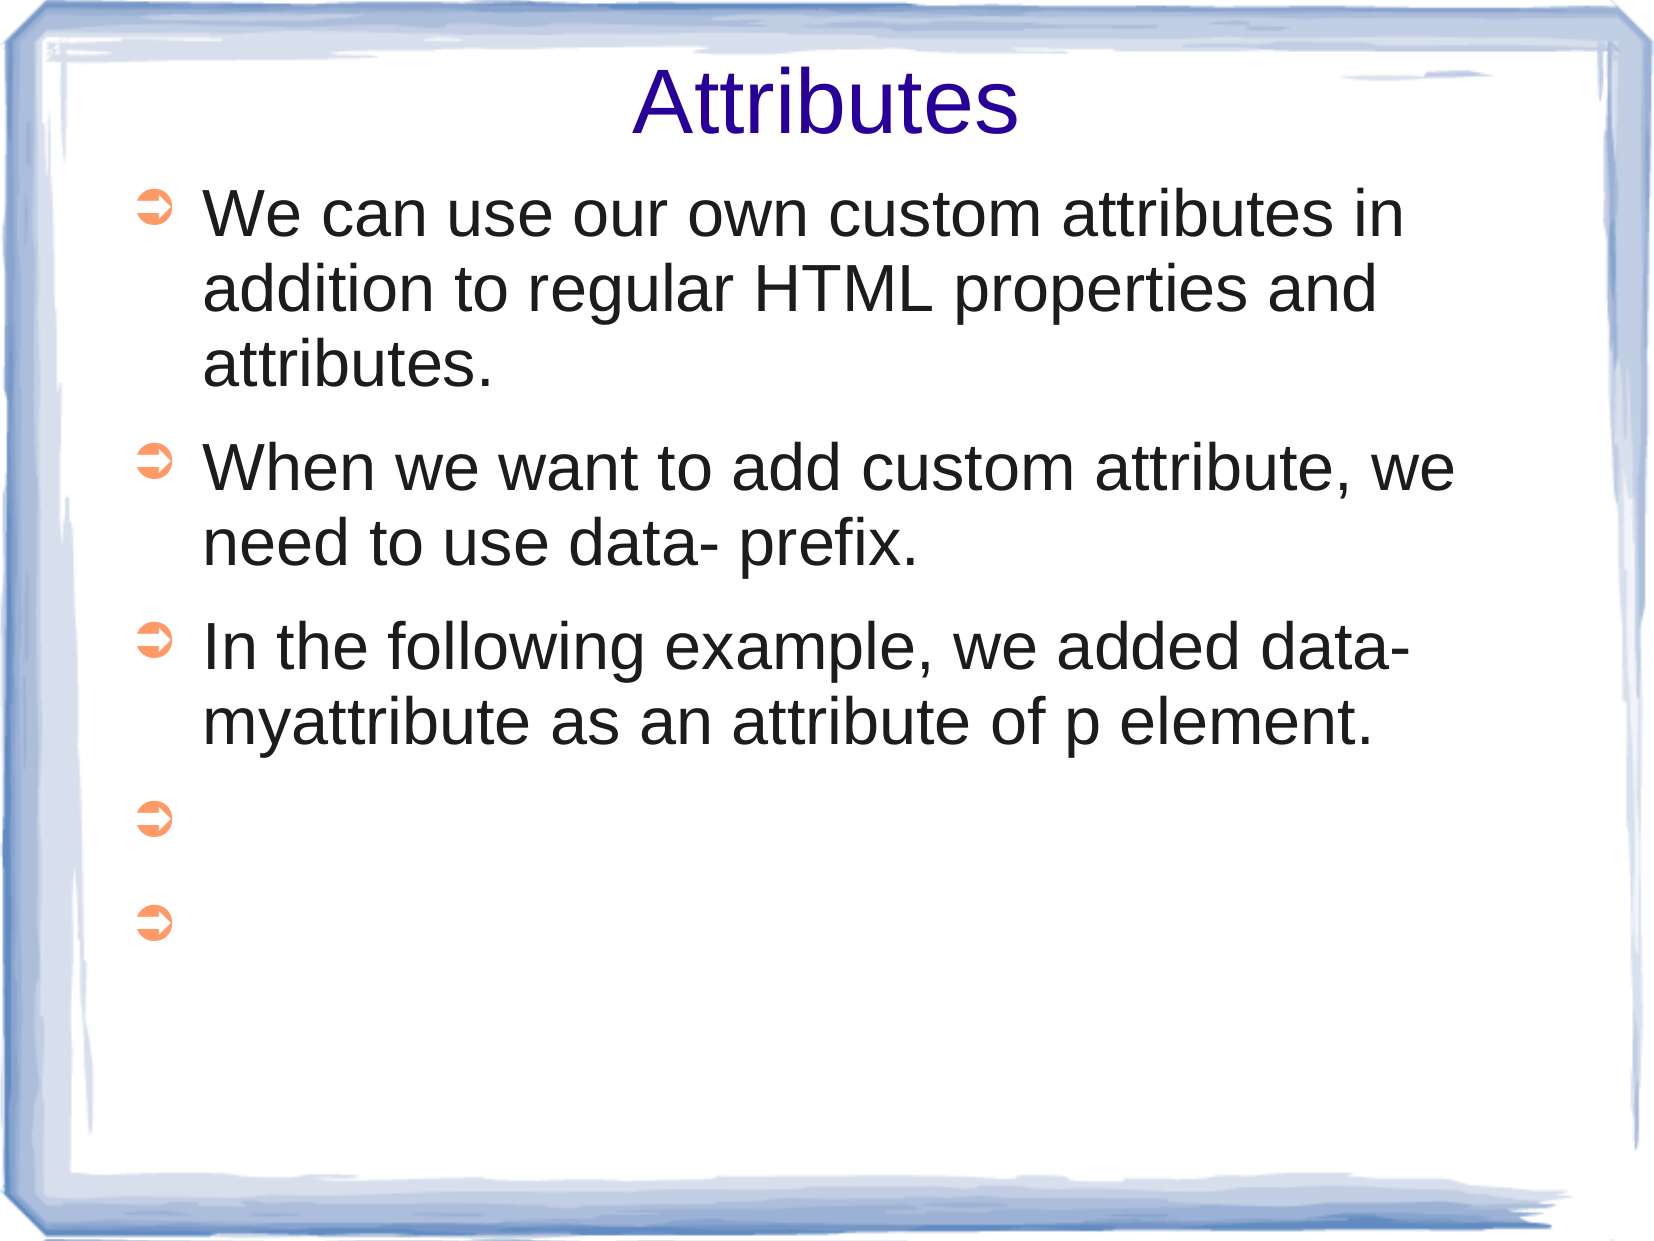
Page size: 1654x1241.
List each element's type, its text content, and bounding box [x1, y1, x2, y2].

title Attributes [82, 49, 1571, 257]
list We can use our own custom attributes in addition to regular HTML properties and attributes. When we want to add custom attribute, we need to use data- prefix. In the following example, we added data-myattribute as an attribute of p element. [120, 176, 1511, 958]
picture [0, 0, 1654, 1241]
